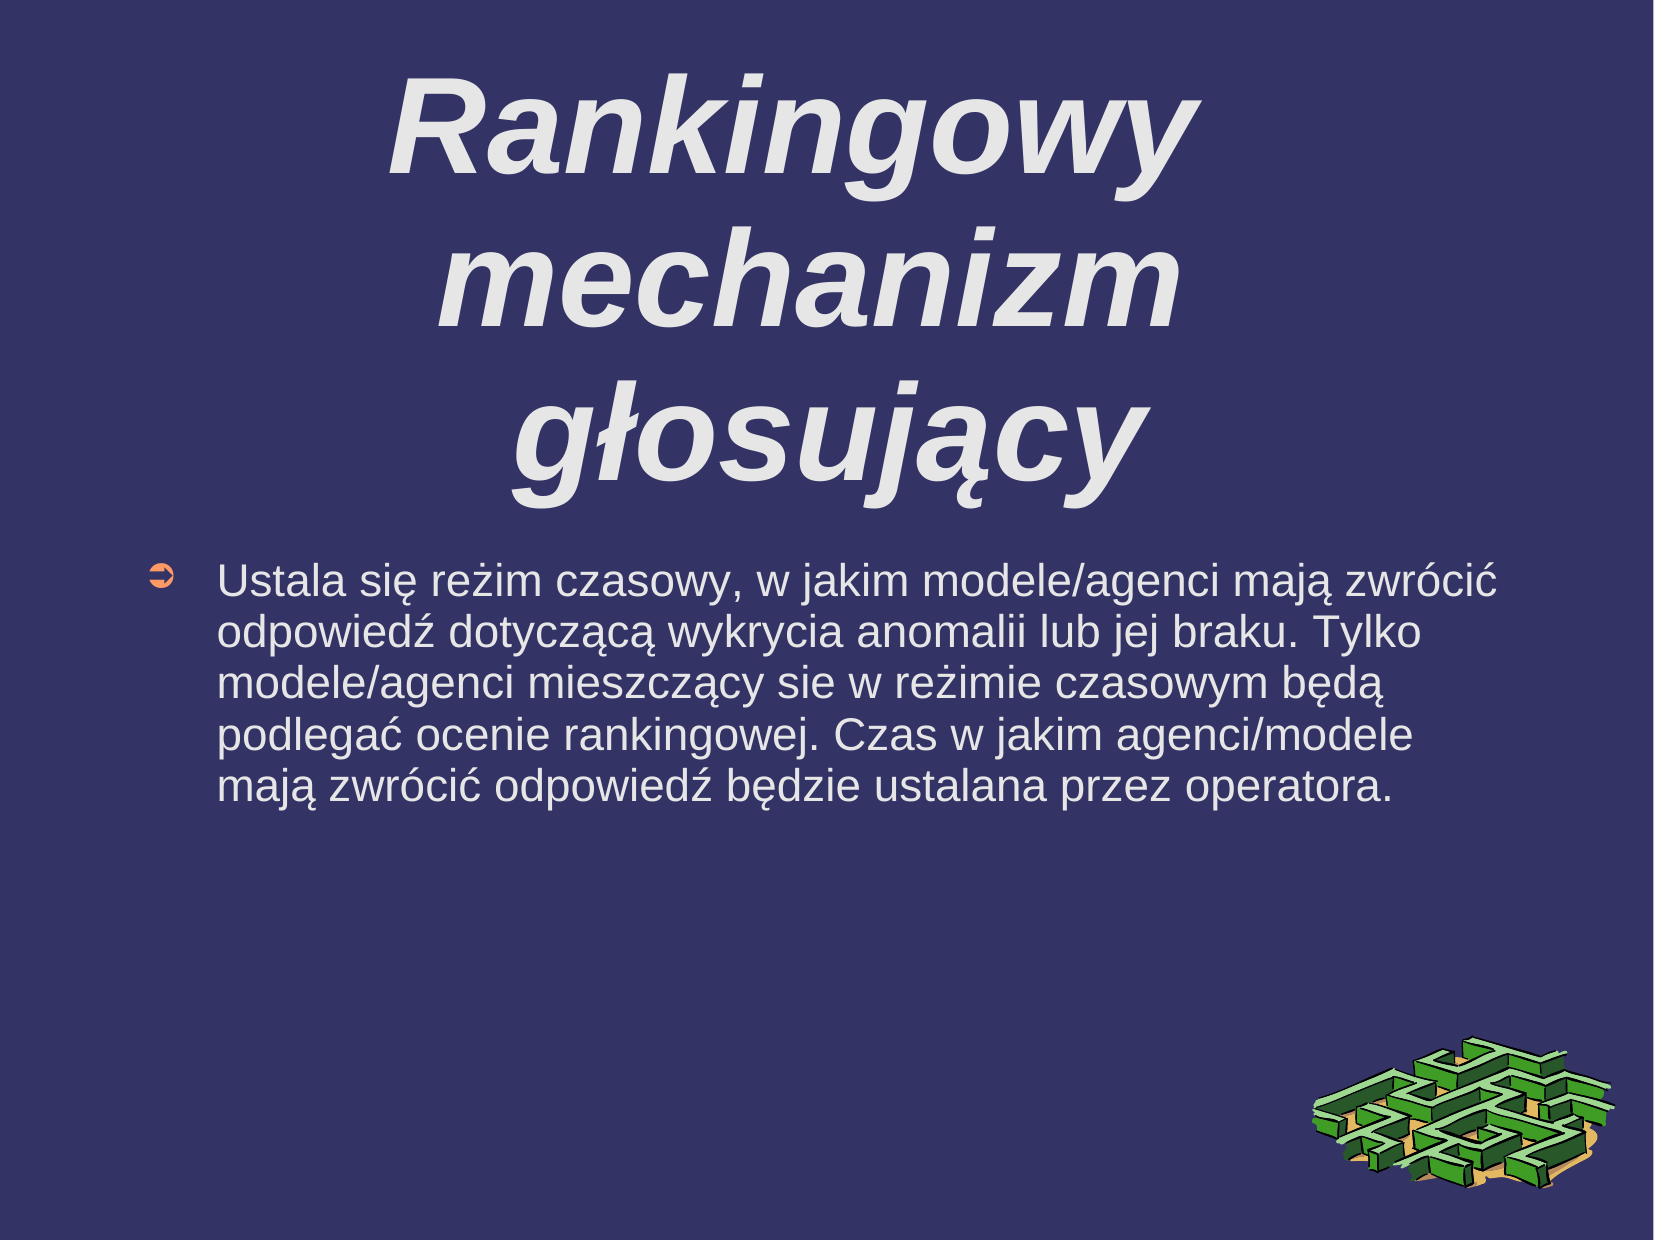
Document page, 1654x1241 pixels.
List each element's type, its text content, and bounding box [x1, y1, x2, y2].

list Ustala się reżim czasowy, w jakim modele/agenci mają zwrócić odpowiedź dotyczącą wykrycia anomalii lub jej braku. Tylko modele/agenci mieszczący sie w reżimie czasowym będą podlegać ocenie rankingowej. Czas w jakim agenci/modele mają zwrócić odpowiedź będzie ustalana przez operatora. [134, 555, 1516, 1239]
title Rankingowy mechanizm głosujący [118, 48, 1506, 511]
